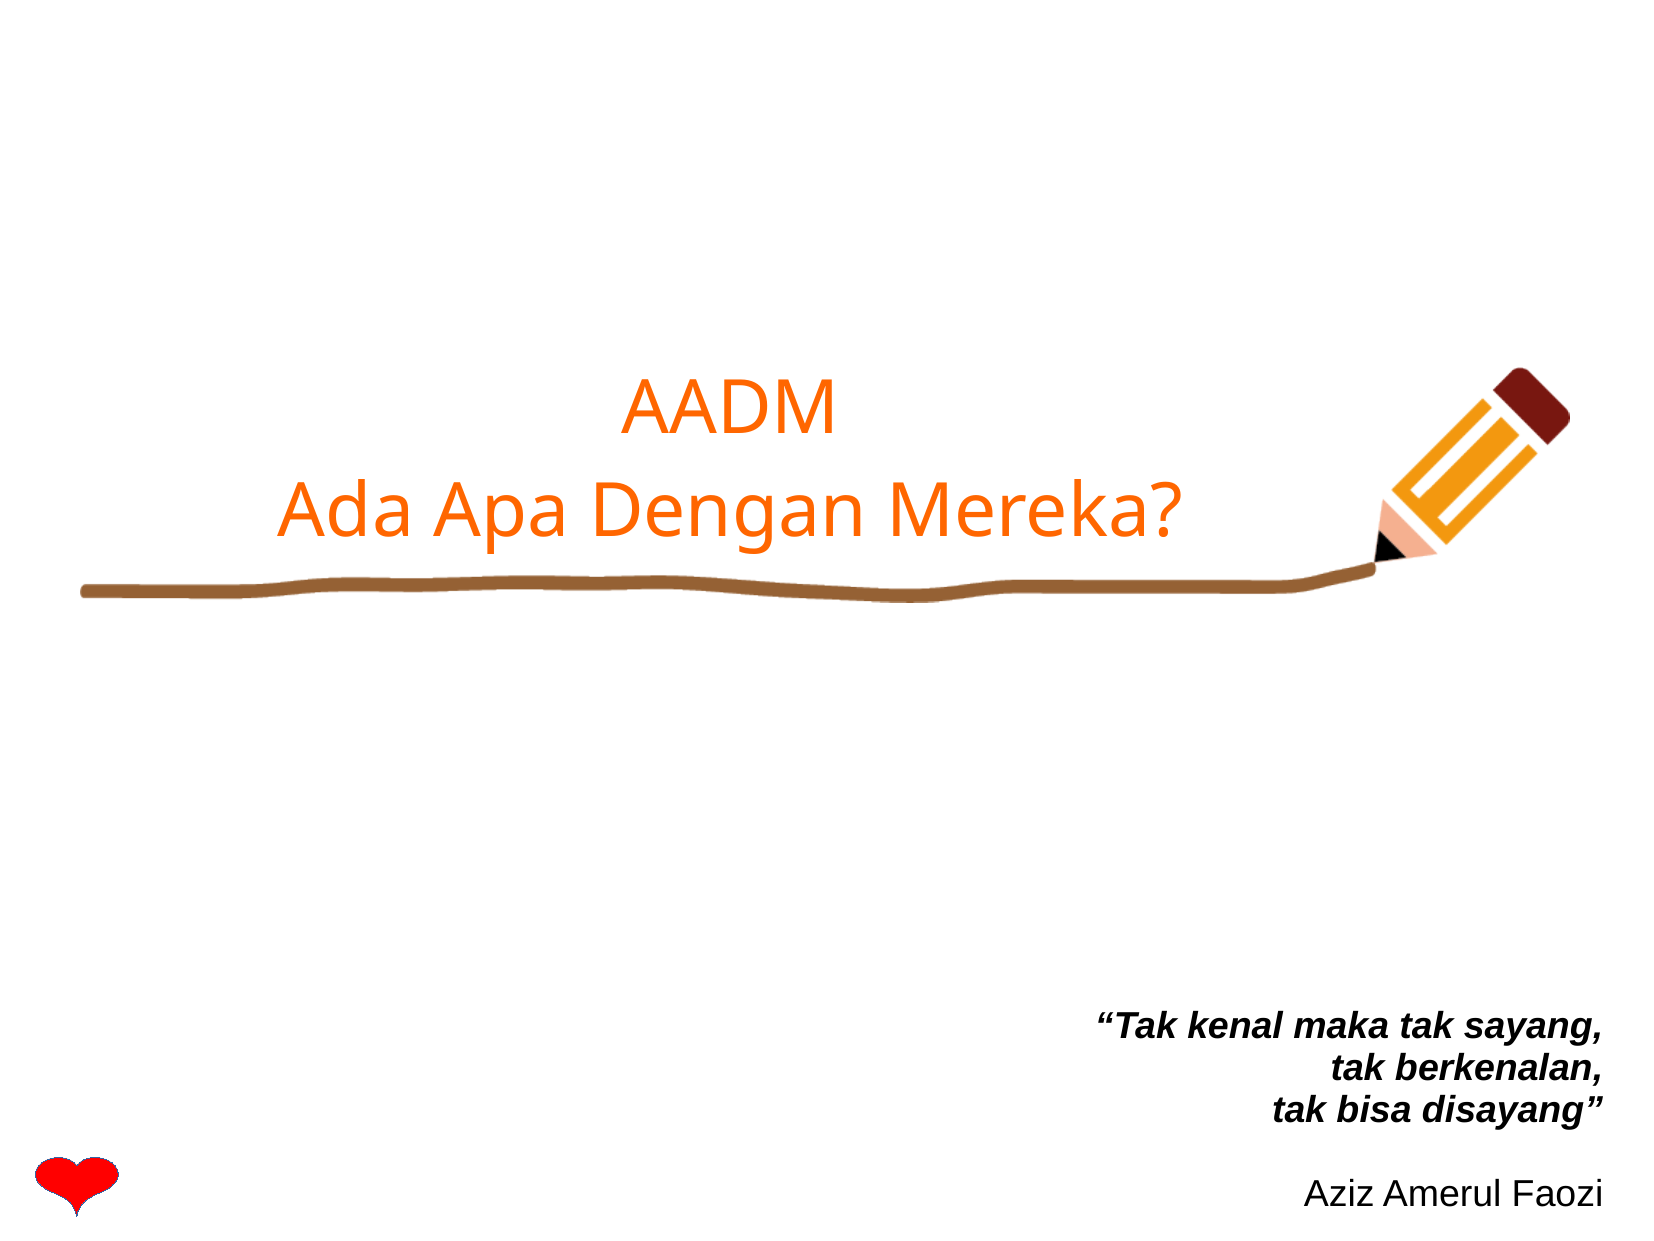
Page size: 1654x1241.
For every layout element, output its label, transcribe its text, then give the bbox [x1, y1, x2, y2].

title AADM Ada Apa Dengan Mereka? [82, 352, 1379, 560]
text_box [35, 1157, 119, 1217]
picture [80, 367, 1570, 603]
text_box “Tak kenal maka tak sayang, tak berkenalan, tak bisa disayang” Aziz Amerul Faozi [862, 997, 1619, 1188]
